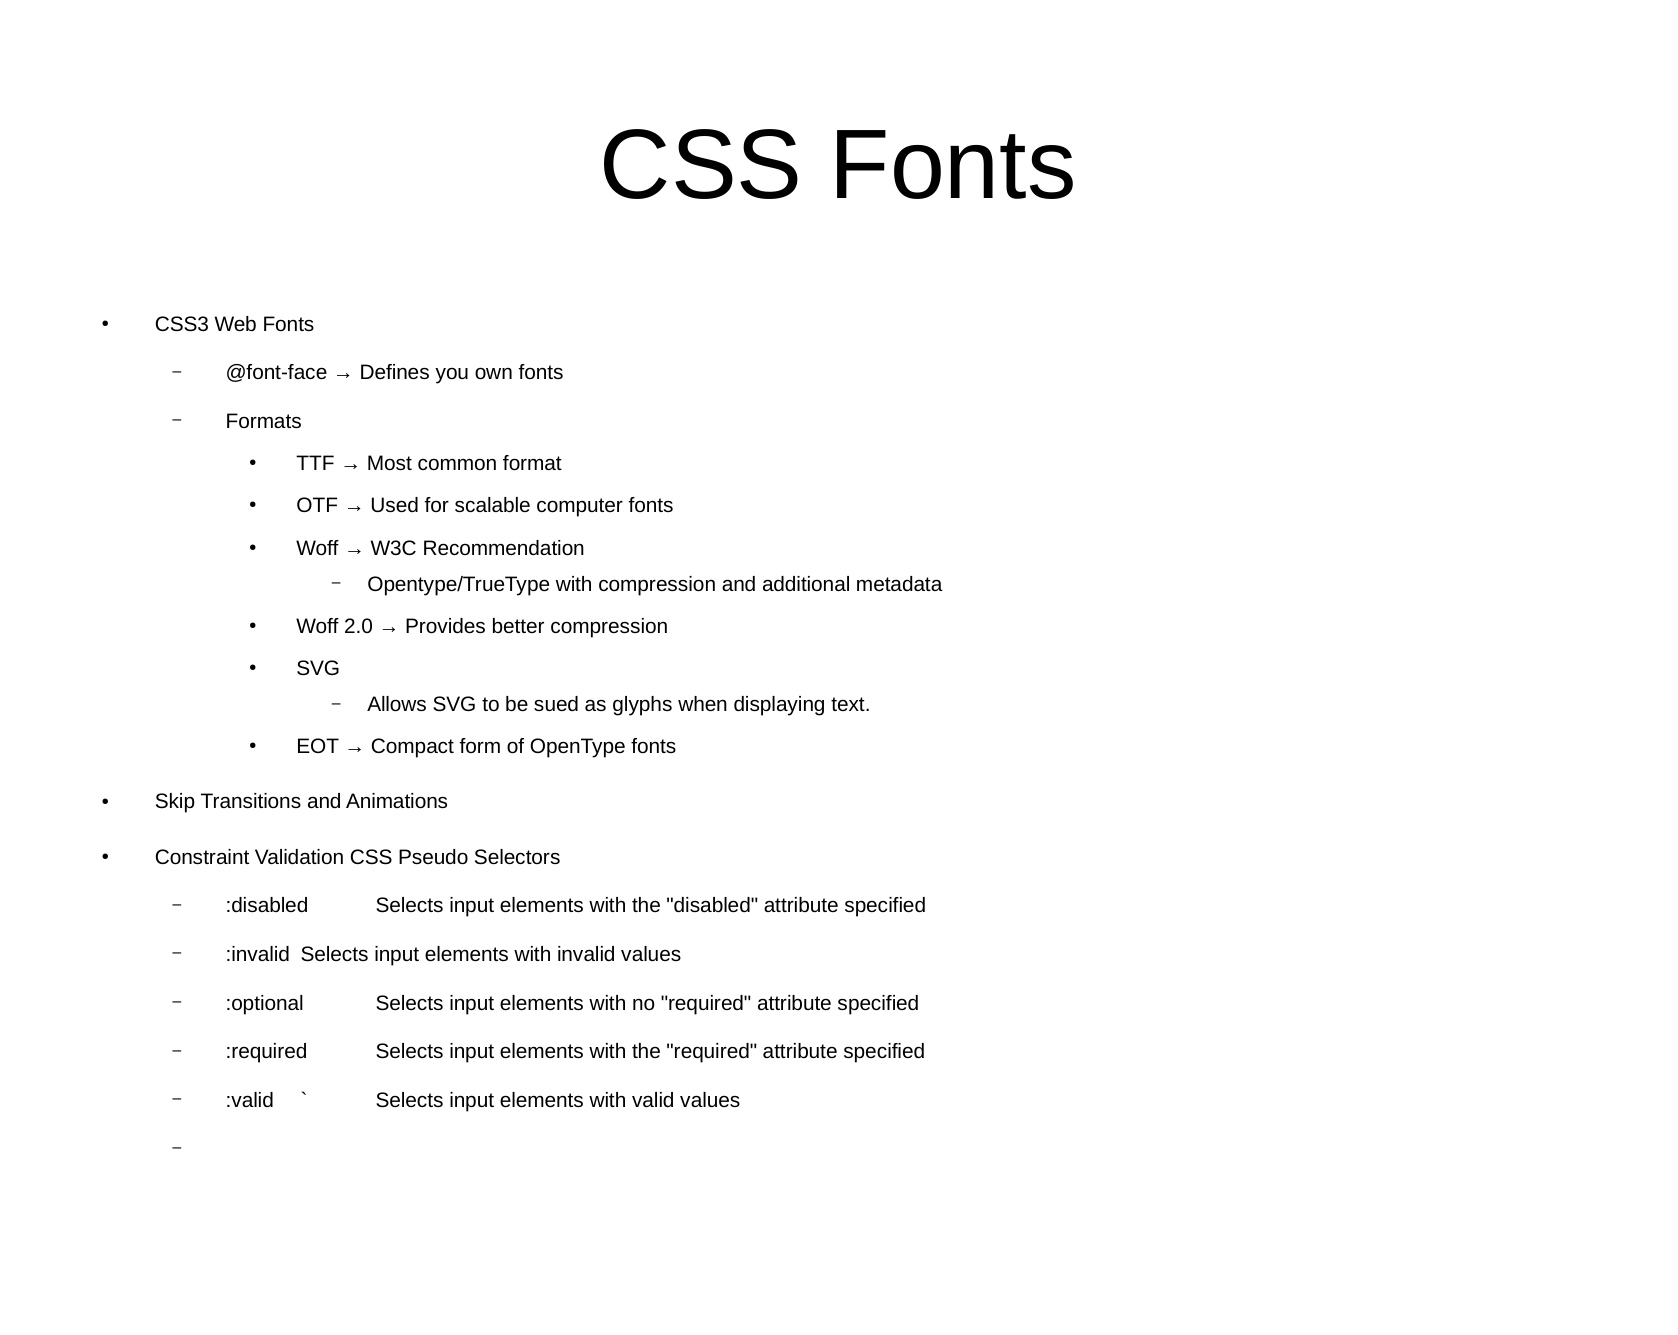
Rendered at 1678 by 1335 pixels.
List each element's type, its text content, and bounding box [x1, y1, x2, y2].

title CSS Fonts [83, 53, 1594, 276]
list CSS3 Web Fonts @font-face → Defines you own fonts Formats TTF → Most common format OTF → Used for scalable computer fonts Woff → W3C Recommendation Opentype/TrueType with compression and additional metadata Woff 2.0 → Provides better compression SVG Allows SVG to be sued as glyphs when displaying text. EOT → Compact form of OpenType fonts Skip Transitions and Animations Constraint Validation CSS Pseudo Selectors :disabled Selects input elements with the "disabled" attribute specified :invalid Selects input elements with invalid values :optional Selects input elements with no "required" attribute specified :required Selects input elements with the "required" attribute specified :valid ` Selects input elements with valid values [83, 312, 1594, 1306]
